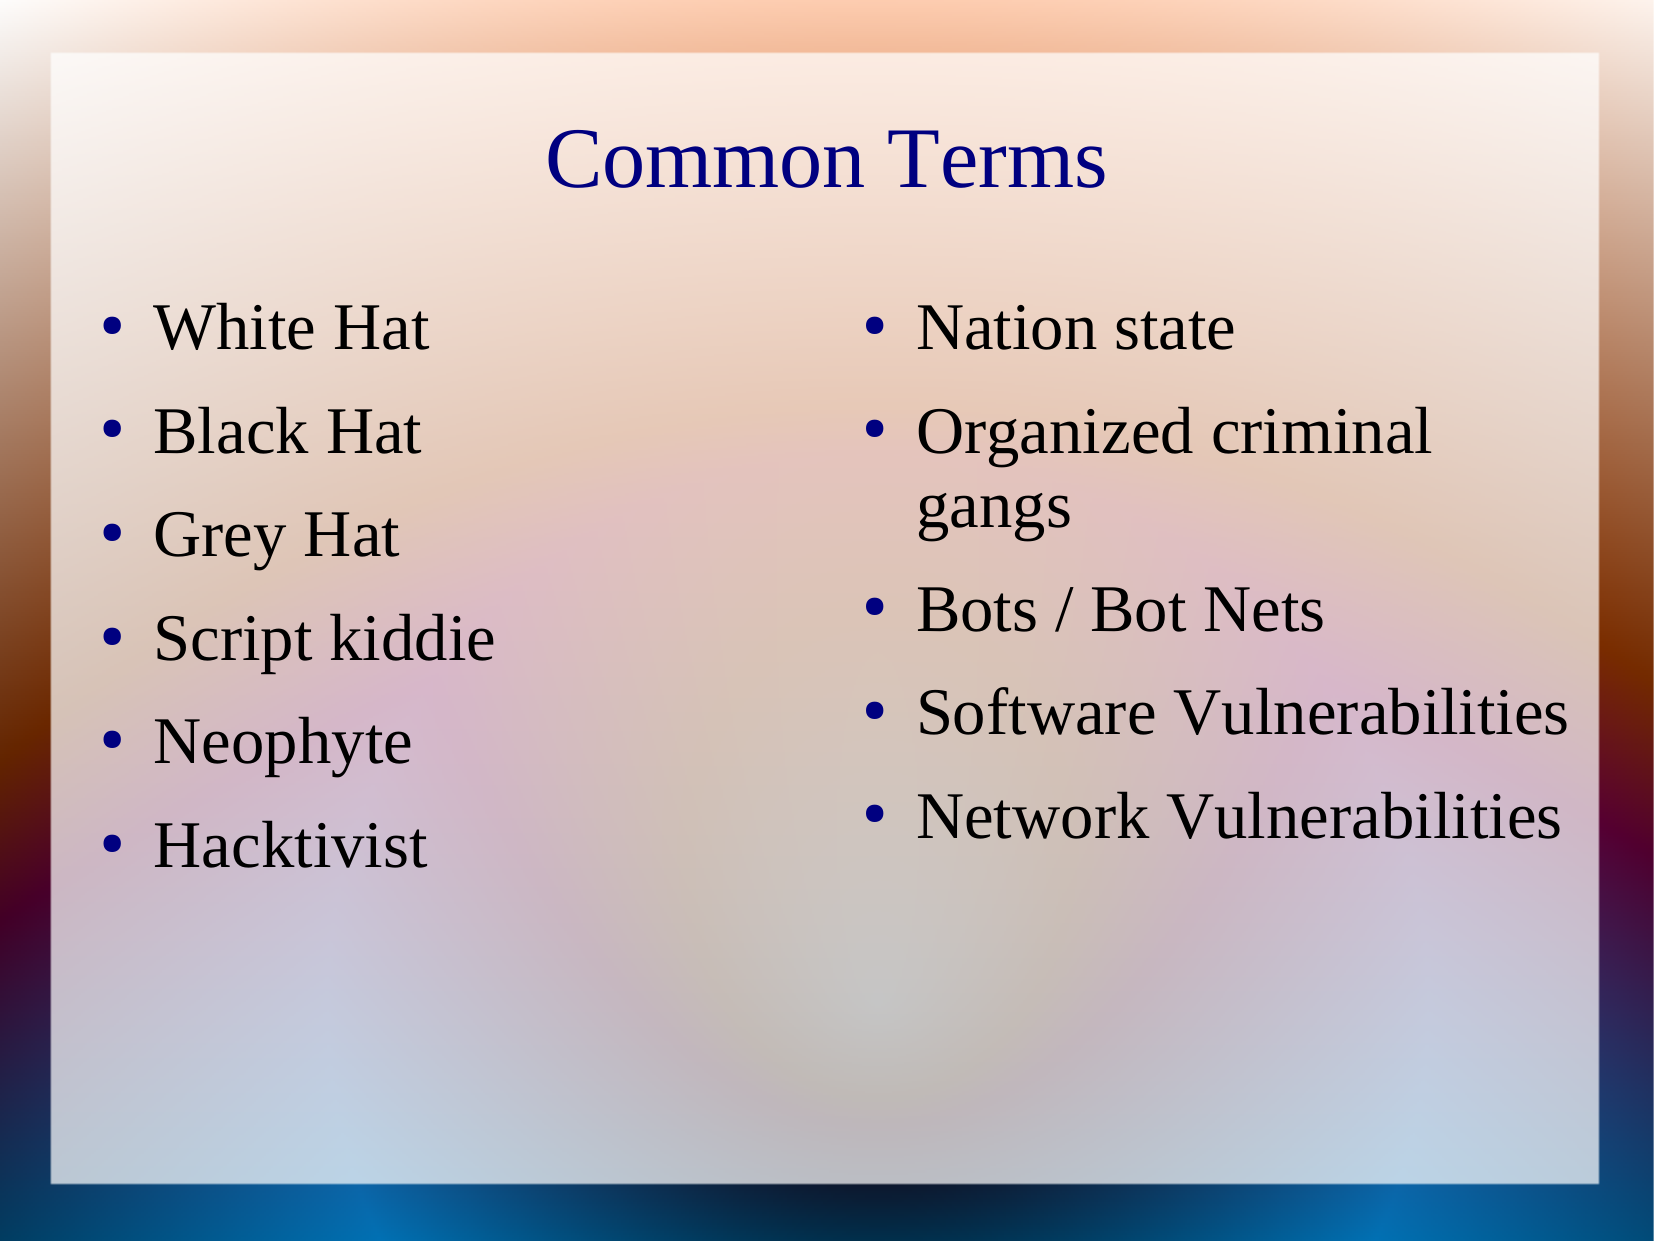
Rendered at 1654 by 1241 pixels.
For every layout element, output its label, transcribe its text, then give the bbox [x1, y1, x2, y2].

list White Hat Black Hat Grey Hat Script kiddie Neophyte Hacktivist [82, 290, 809, 1072]
list Nation state Organized criminal gangs Bots / Bot Nets Software Vulnerabilities Network Vulnerabilities [845, 290, 1572, 1072]
picture [0, 0, 1654, 1241]
title Common Terms [82, 55, 1571, 263]
